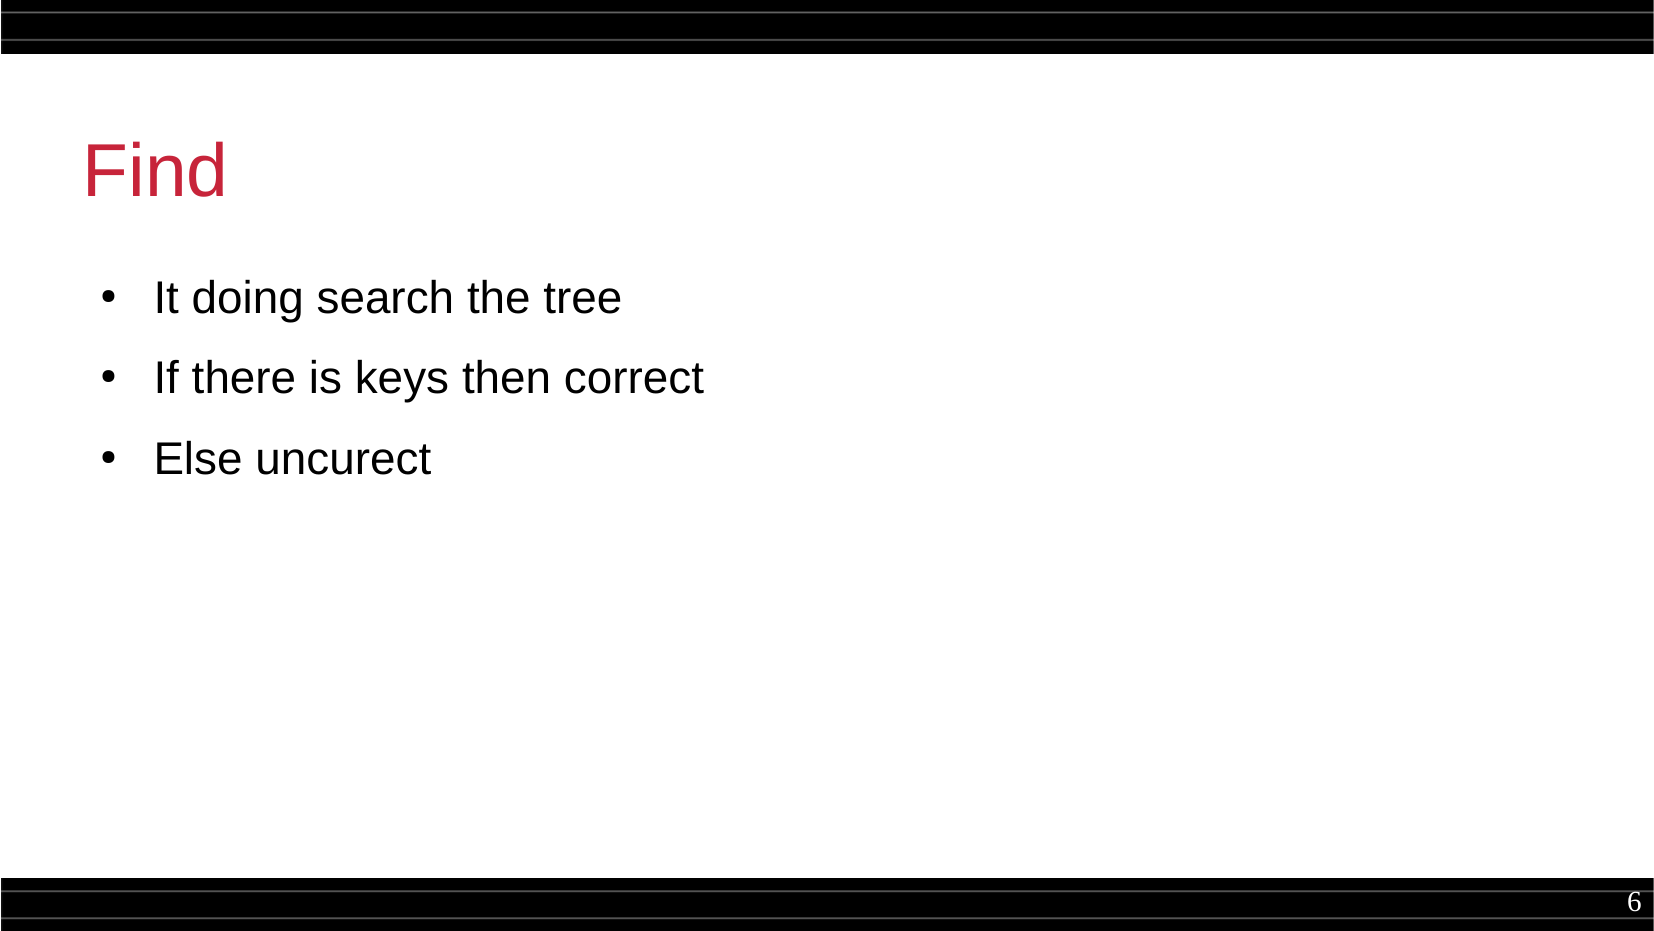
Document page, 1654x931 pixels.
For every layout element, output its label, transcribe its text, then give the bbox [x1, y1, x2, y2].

picture [1, 0, 1654, 54]
picture [1, 878, 1654, 931]
list It doing search the tree If there is keys then correct Else uncurect [82, 271, 1571, 758]
title Find [82, 92, 1571, 249]
